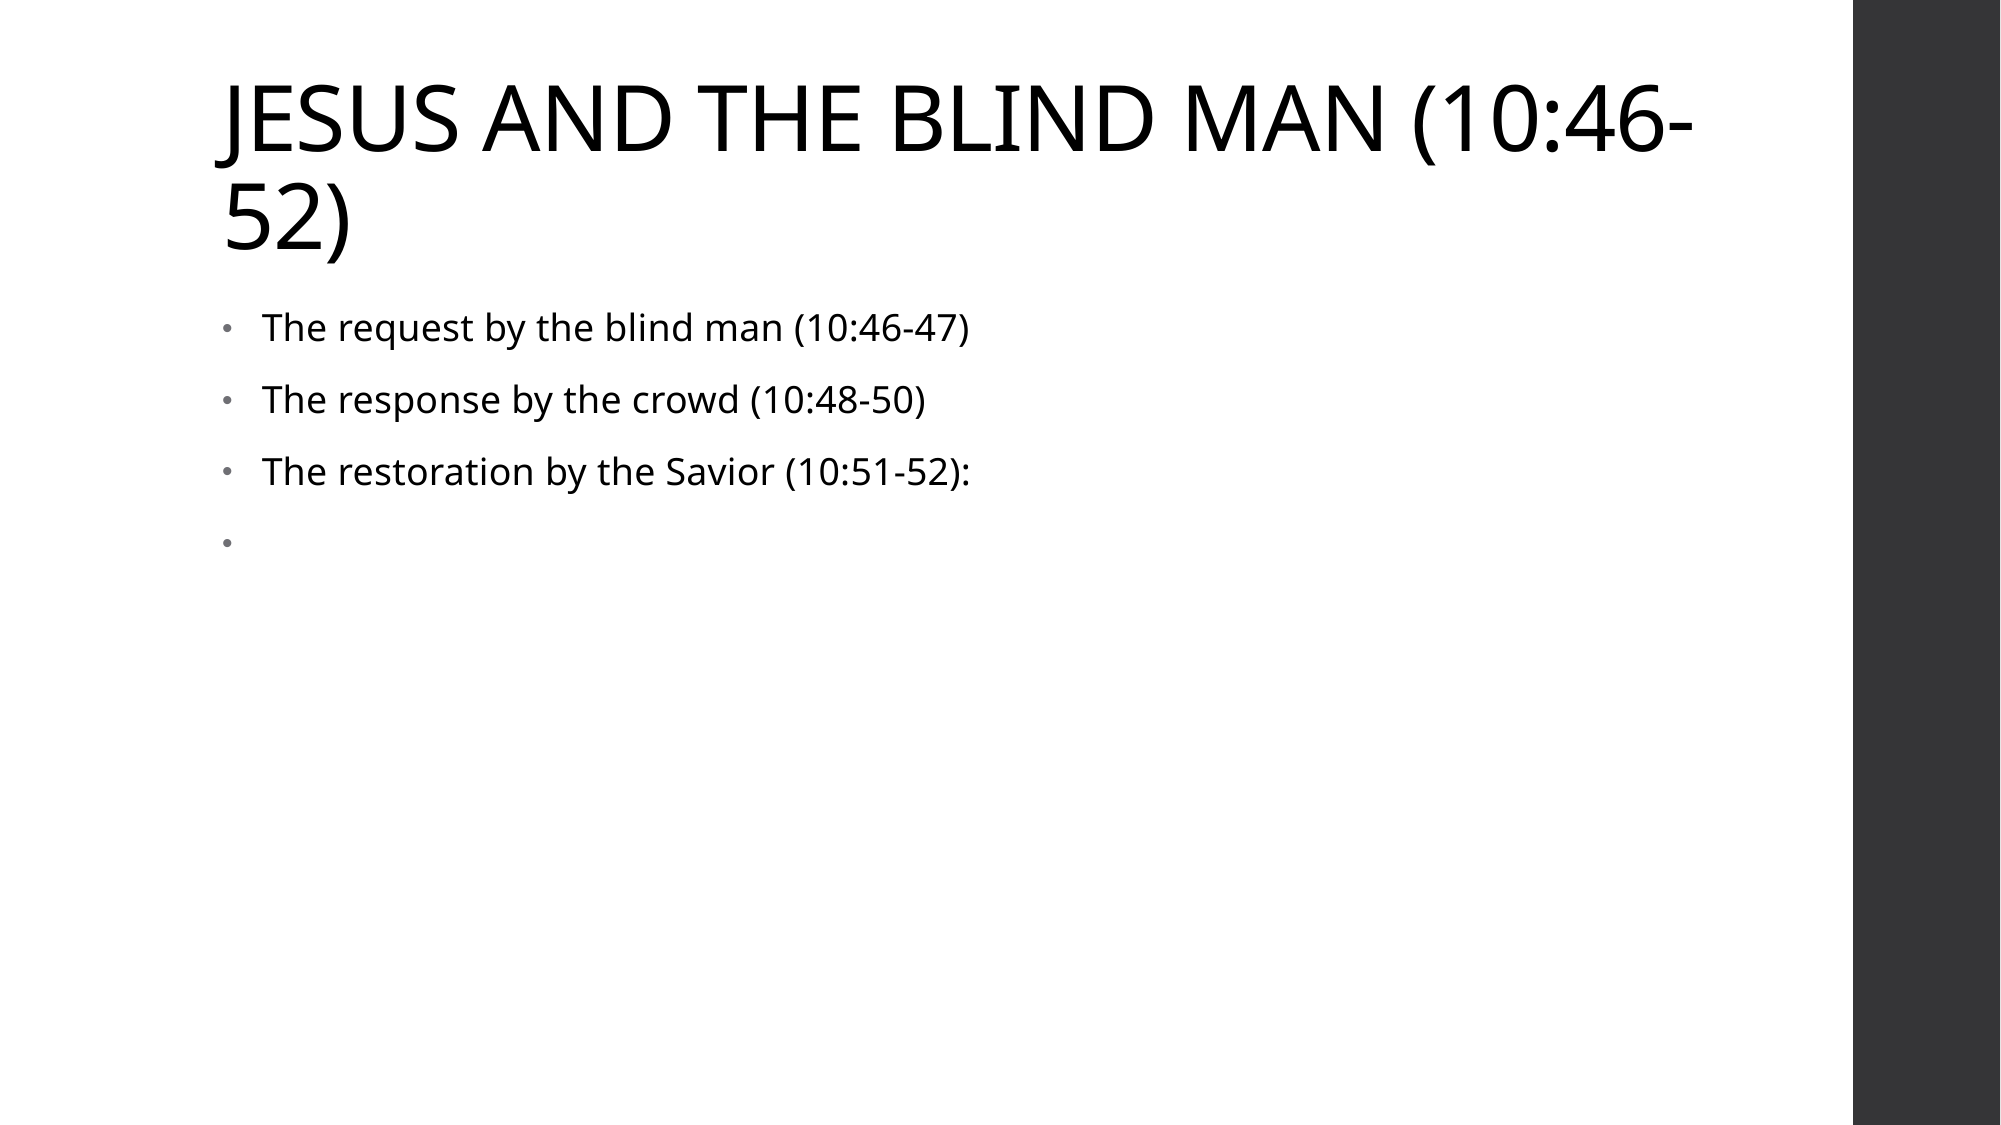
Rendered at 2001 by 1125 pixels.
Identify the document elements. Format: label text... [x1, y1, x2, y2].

title JESUS AND THE BLIND MAN (10:46-52) [206, 60, 1797, 278]
list The request by the blind man (10:46-47) The response by the crowd (10:48-50) The restoration by the Savior (10:51-52): [206, 299, 1617, 1014]
